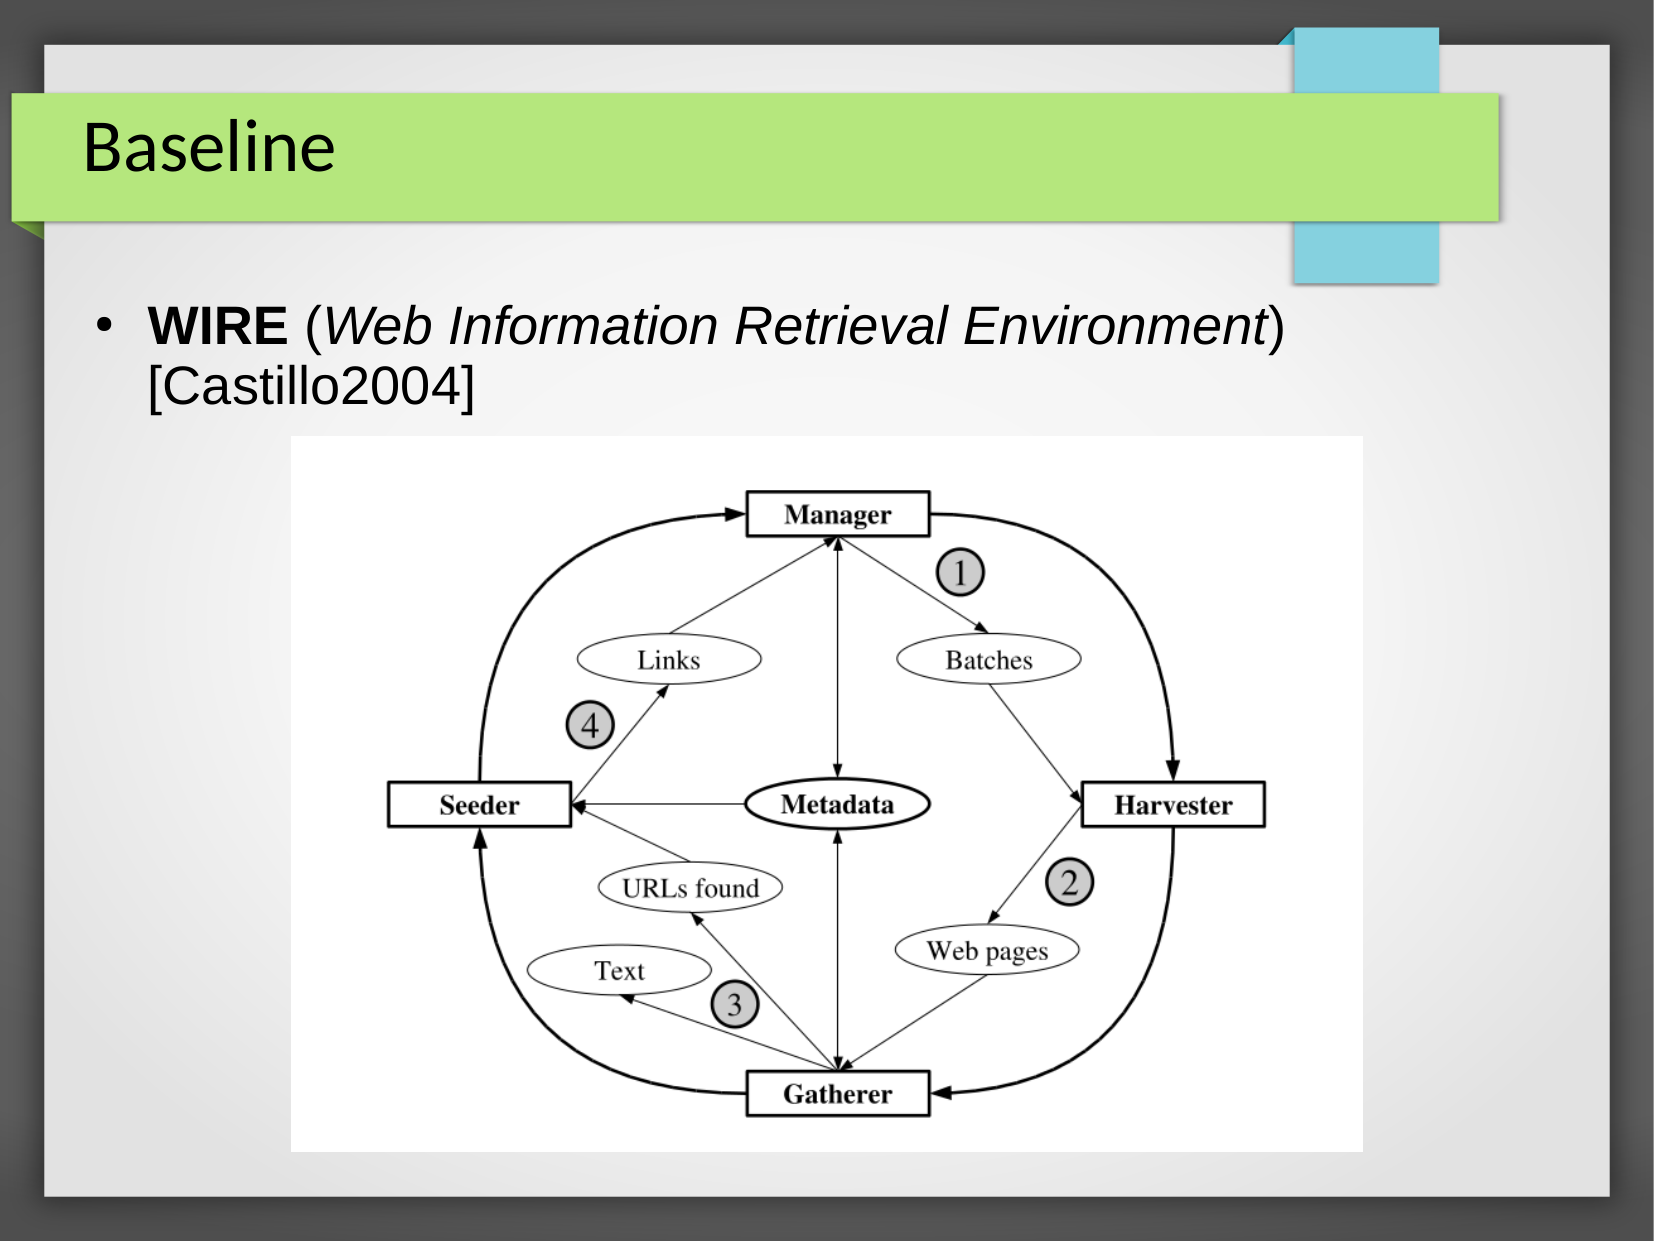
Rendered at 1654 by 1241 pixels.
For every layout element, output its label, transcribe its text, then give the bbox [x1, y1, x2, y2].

list WIRE (Web Information Retrieval Environment) [Castillo2004] [76, 295, 1565, 1015]
title Baseline [82, 49, 1571, 257]
picture [0, 0, 1654, 1241]
